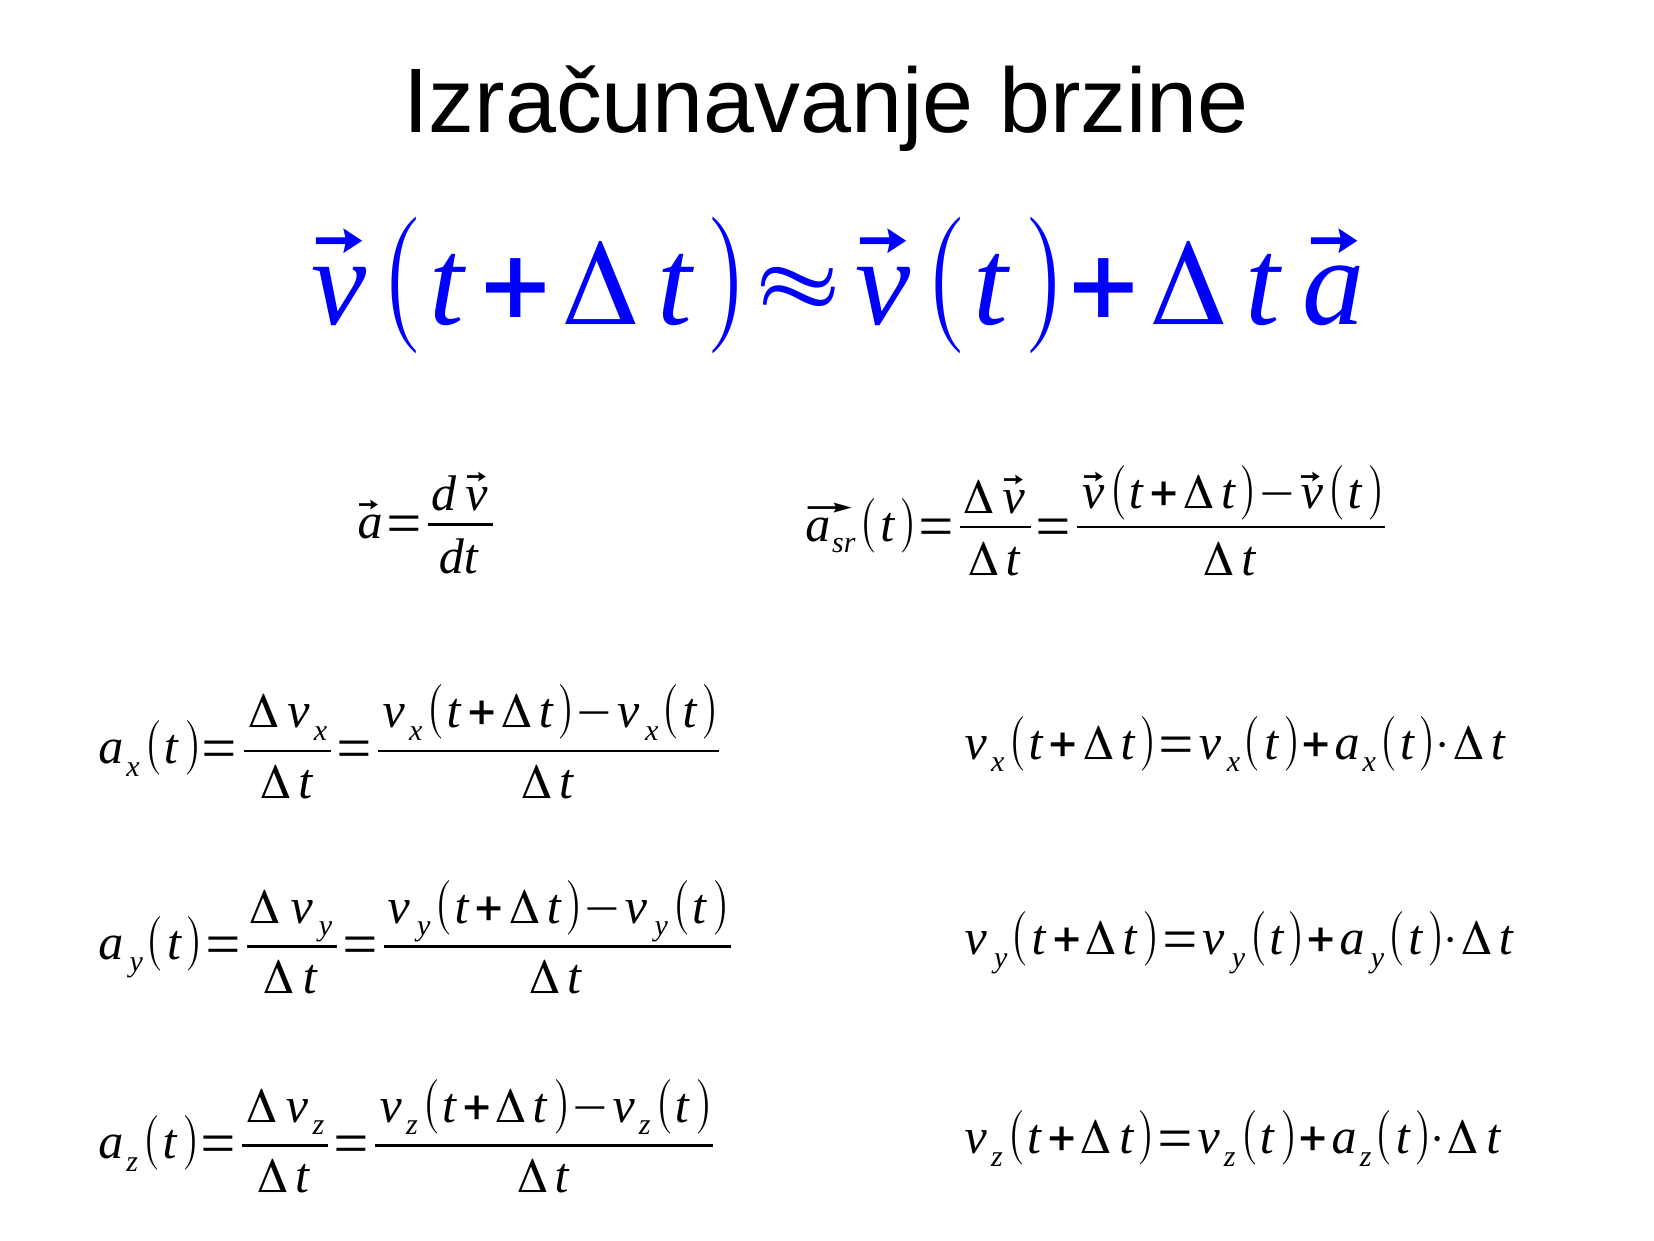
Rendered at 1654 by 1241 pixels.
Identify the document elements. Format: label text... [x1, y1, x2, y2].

chart [84, 682, 728, 810]
chart [300, 211, 1374, 361]
title Izračunavanje brzine [82, 48, 1571, 152]
chart [84, 877, 739, 1005]
chart [797, 463, 1394, 586]
chart [956, 1108, 1510, 1173]
chart [956, 909, 1523, 974]
chart [84, 1077, 722, 1204]
chart [956, 713, 1515, 778]
chart [349, 465, 502, 584]
